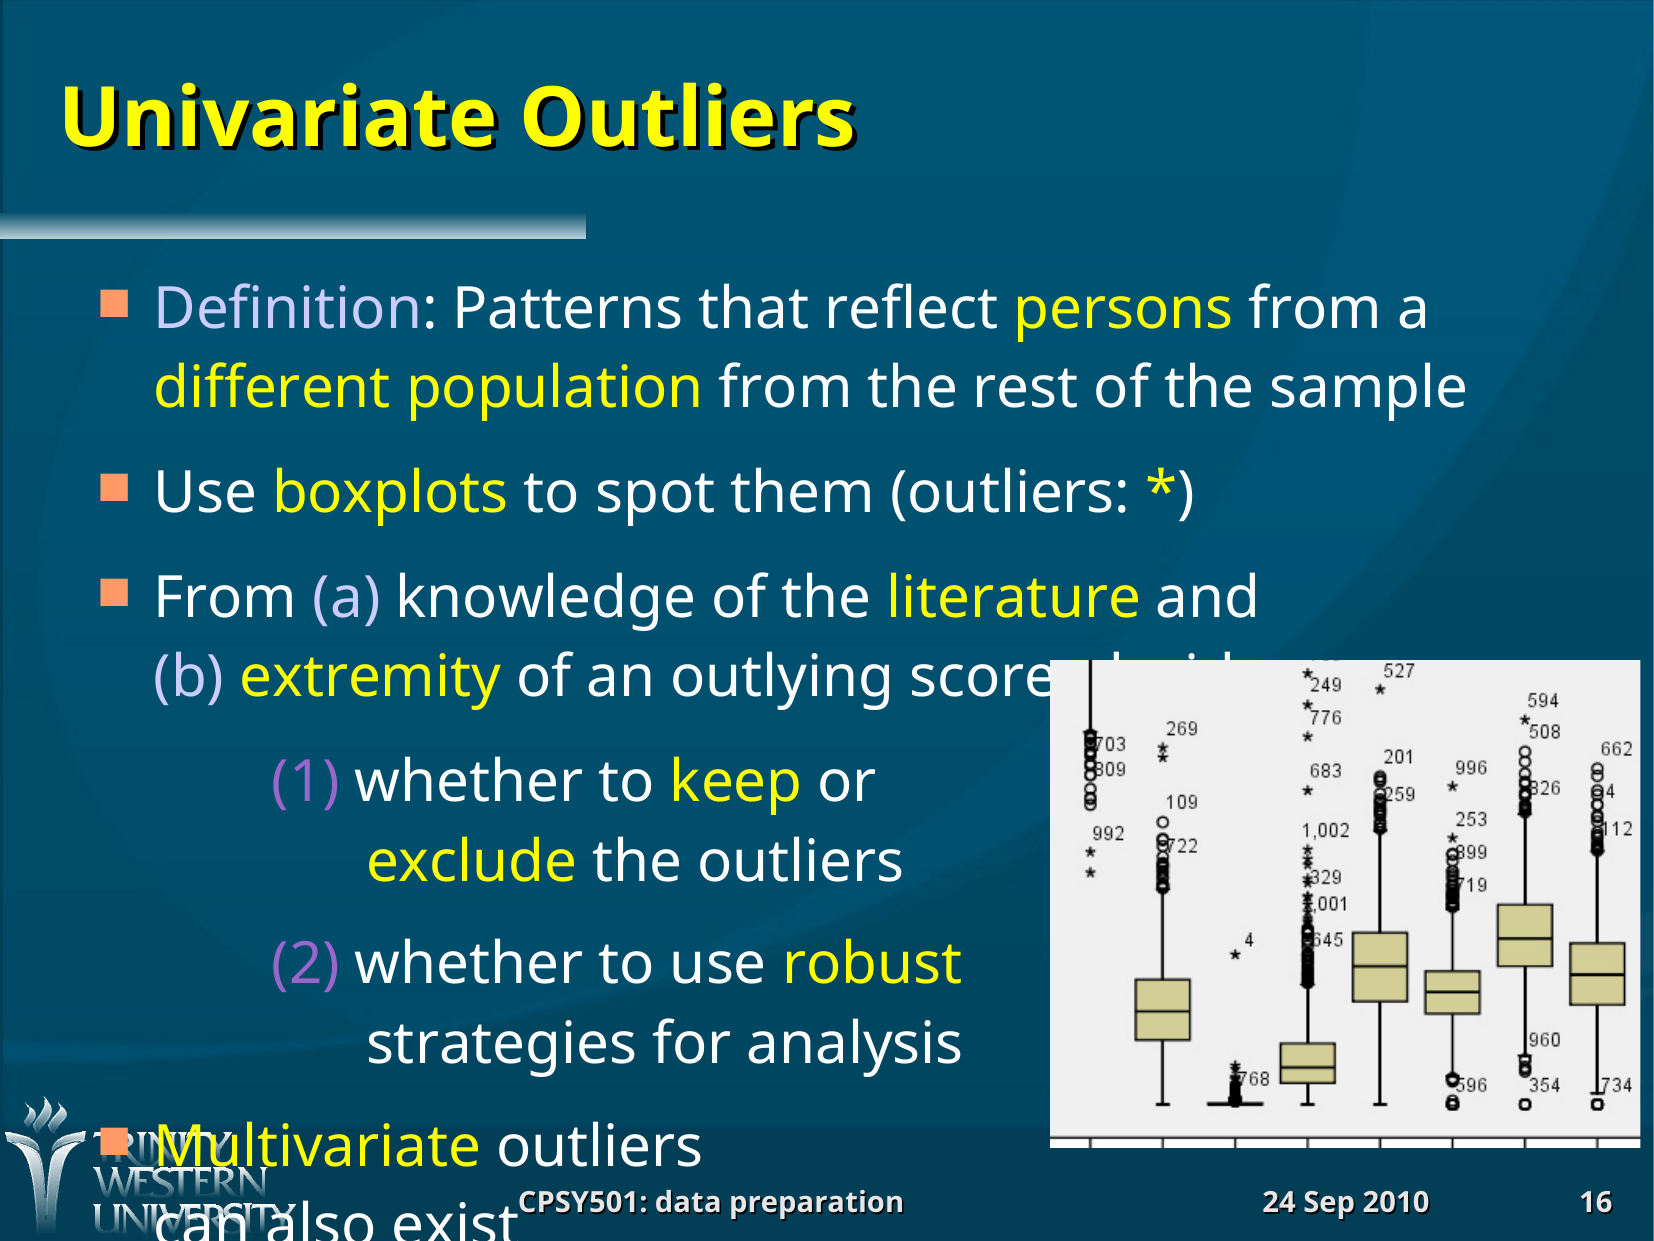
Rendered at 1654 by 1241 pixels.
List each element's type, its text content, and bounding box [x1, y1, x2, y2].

picture [1050, 660, 1654, 1147]
title Univariate Outliers [59, 12, 1548, 200]
picture [38, 1227, 54, 1232]
list Definition: Patterns that reflect persons from a different population from the rest of the sample Use boxplots to spot them (outliers: *) From (a) knowledge of the literature and (b) extremity of an outlying score, decide whether to keep or exclude the outliers whether to use robust strategies for analysis Multivariate outliers can also exist [82, 266, 1571, 1169]
